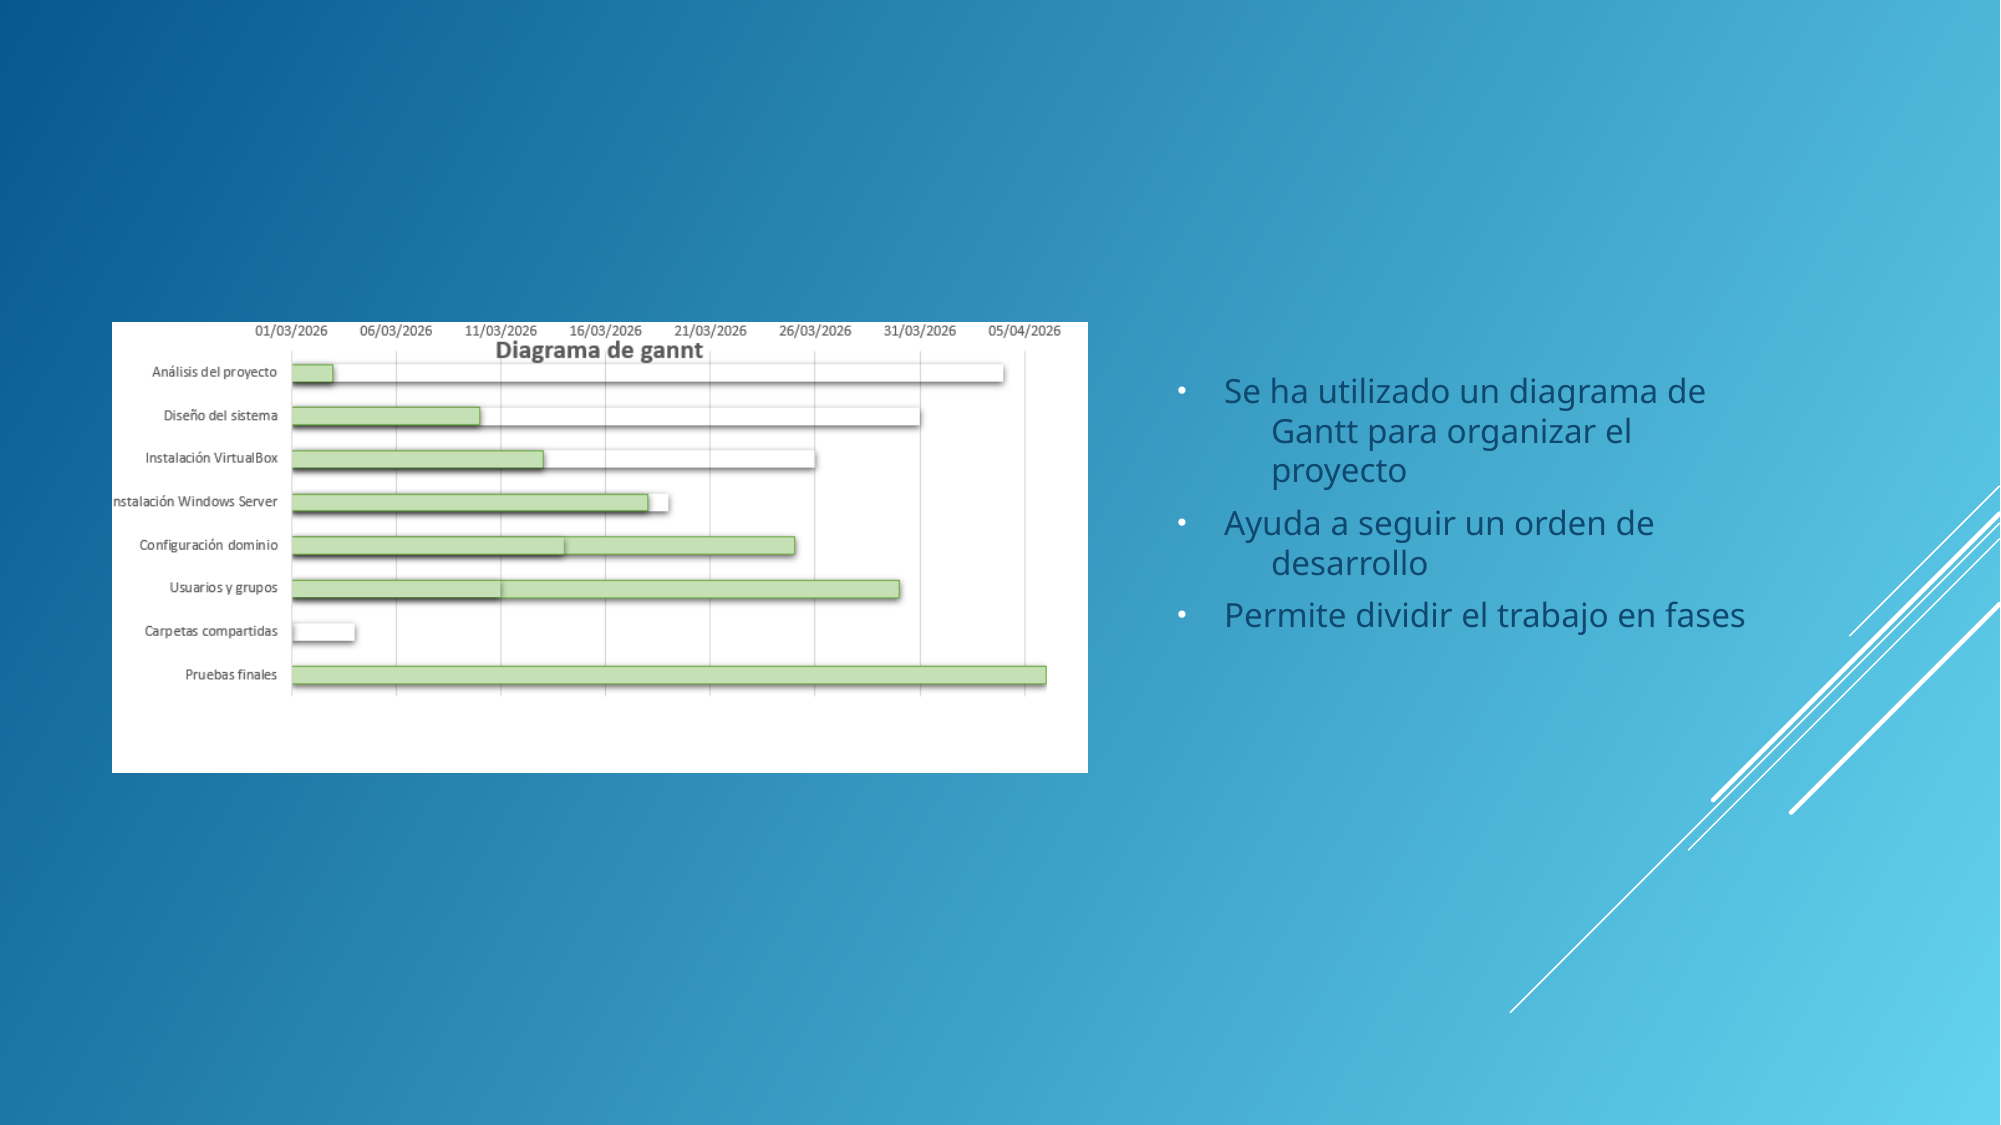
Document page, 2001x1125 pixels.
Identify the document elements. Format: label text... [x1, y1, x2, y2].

picture [112, 322, 1088, 773]
list Se ha utilizado un diagrama de Gantt para organizar el proyecto Ayuda a seguir un orden de desarrollo Permite dividir el trabajo en fases [1162, 362, 1763, 706]
